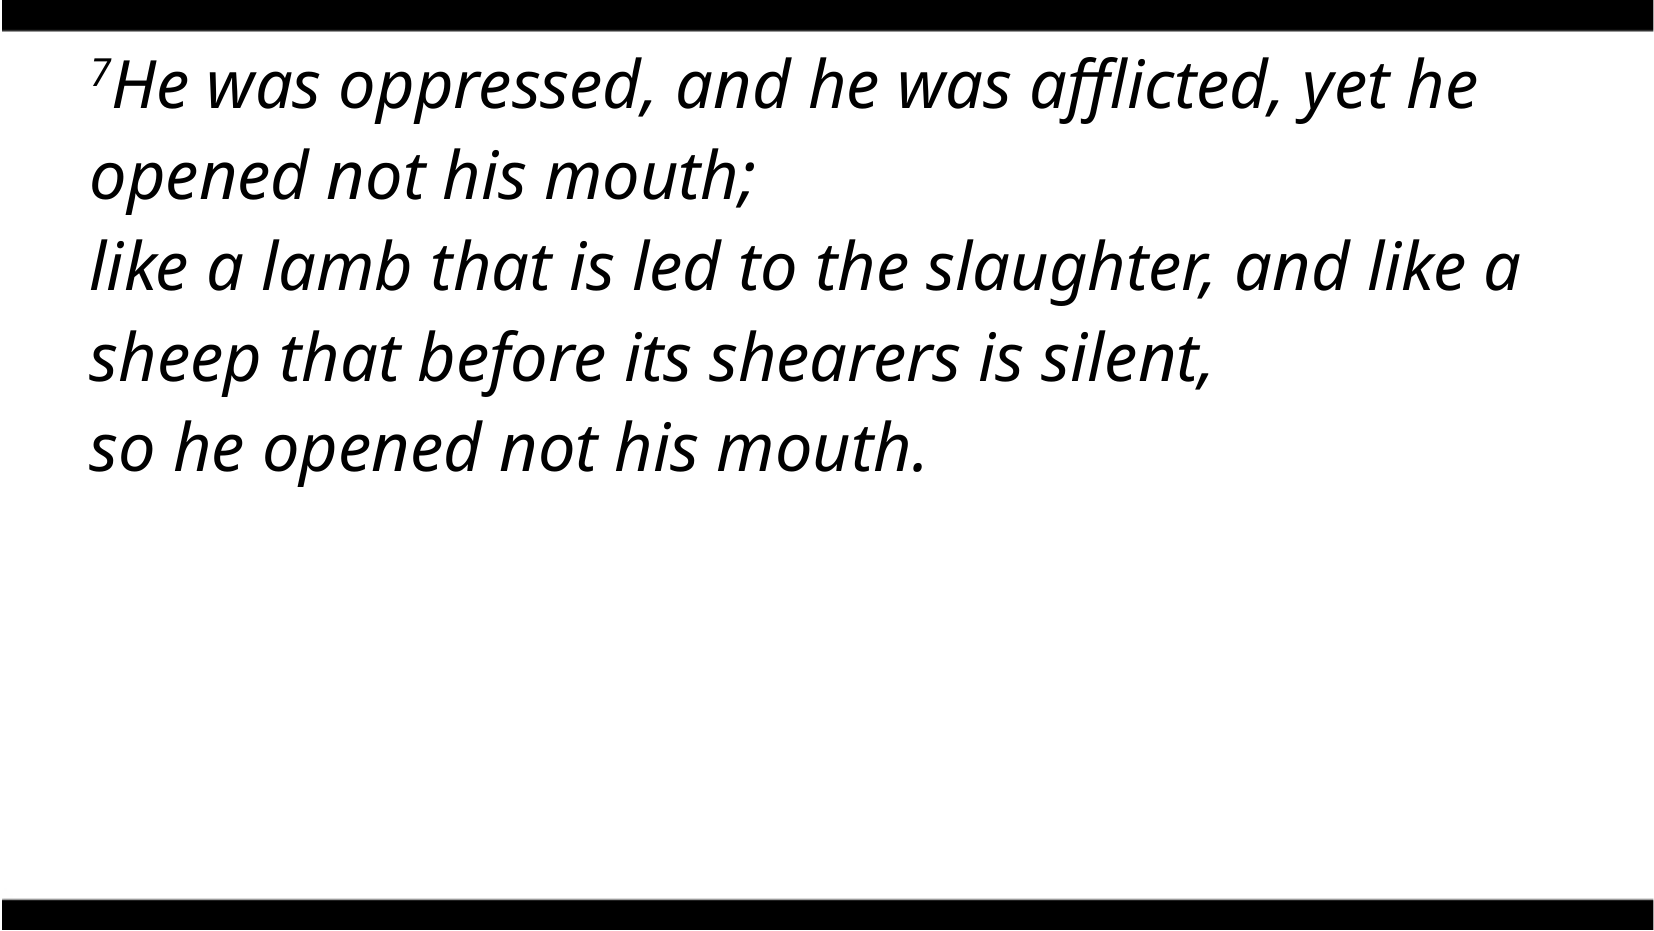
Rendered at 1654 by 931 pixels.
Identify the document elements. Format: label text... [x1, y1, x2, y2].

picture [2, 0, 1654, 930]
text_box 7He was oppressed, and he was afflicted, yet he opened not his mouth; like a lamb that is led to the slaughter, and like a sheep that before its shearers is silent, so he opened not his mouth. [75, 30, 1591, 526]
